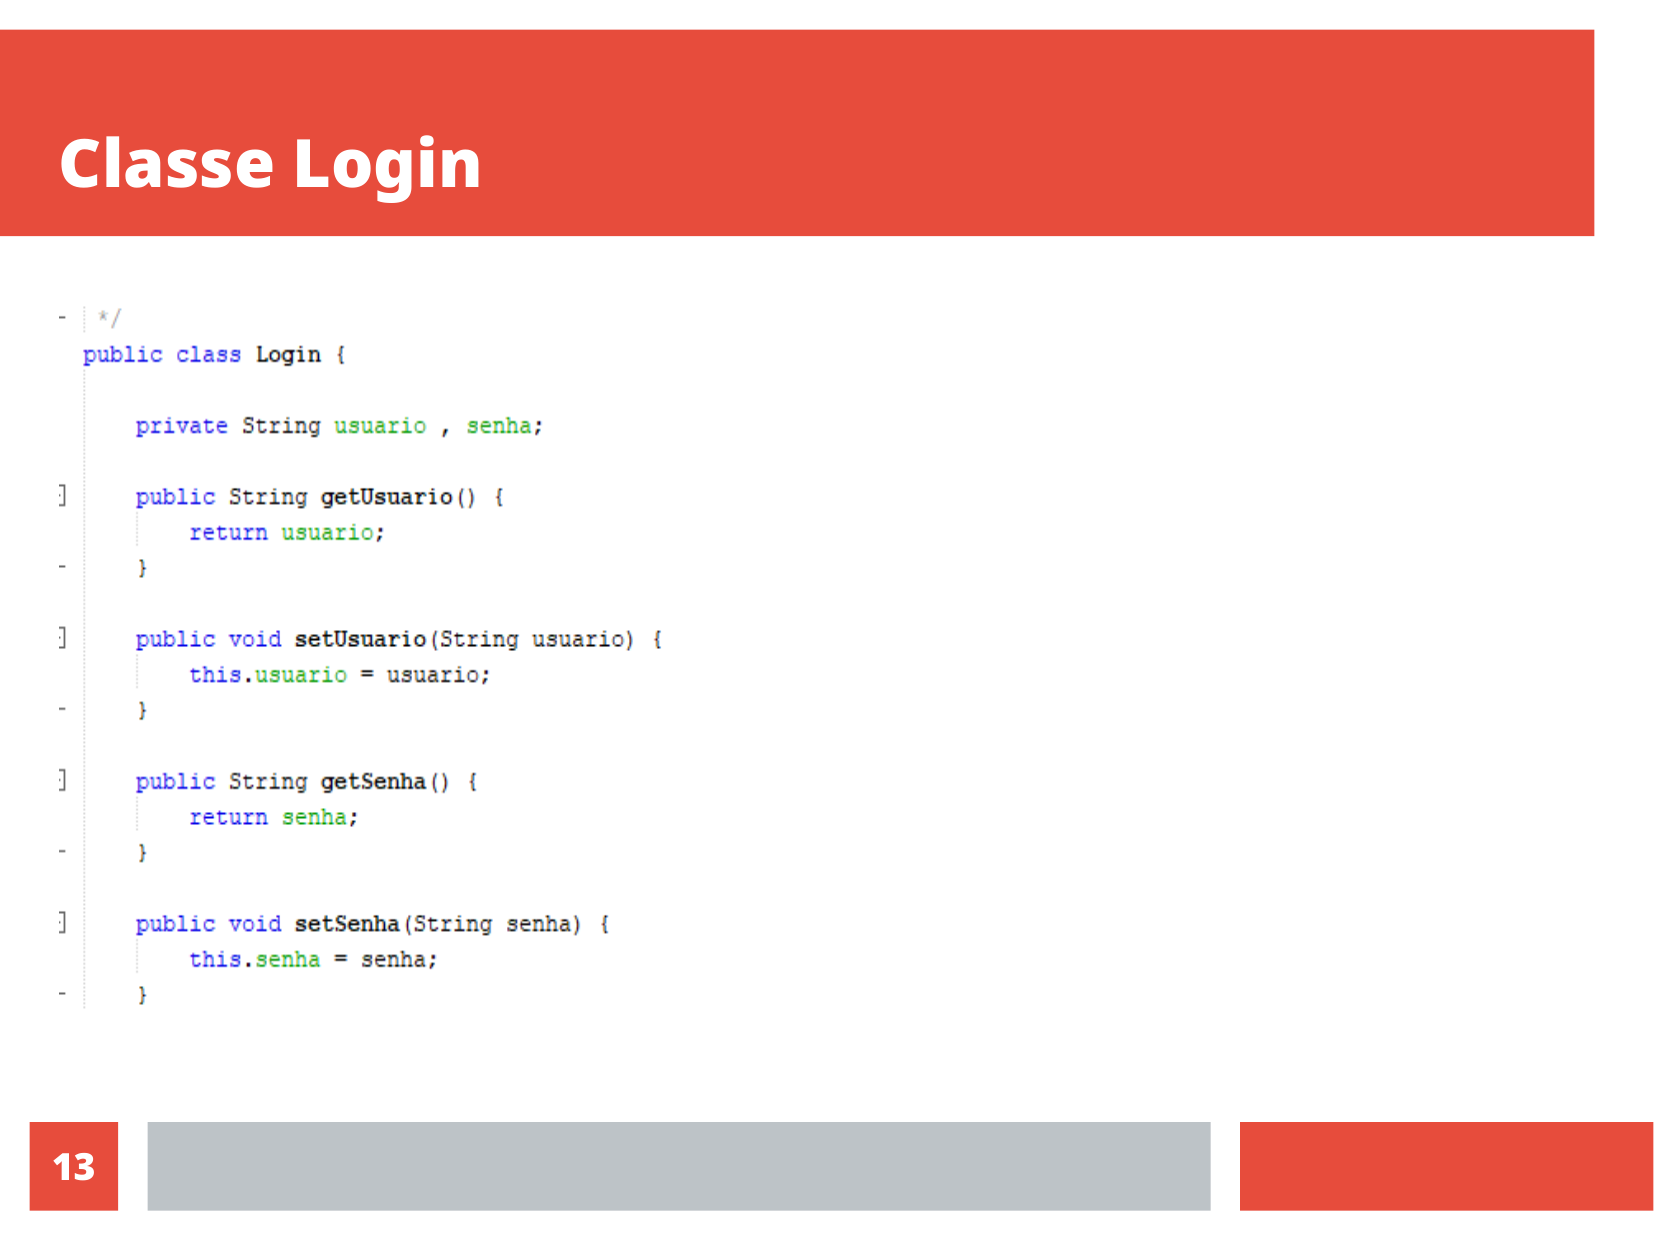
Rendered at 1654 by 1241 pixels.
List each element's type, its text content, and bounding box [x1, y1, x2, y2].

title Classe Login [59, 59, 1595, 207]
picture [59, 305, 1565, 1076]
